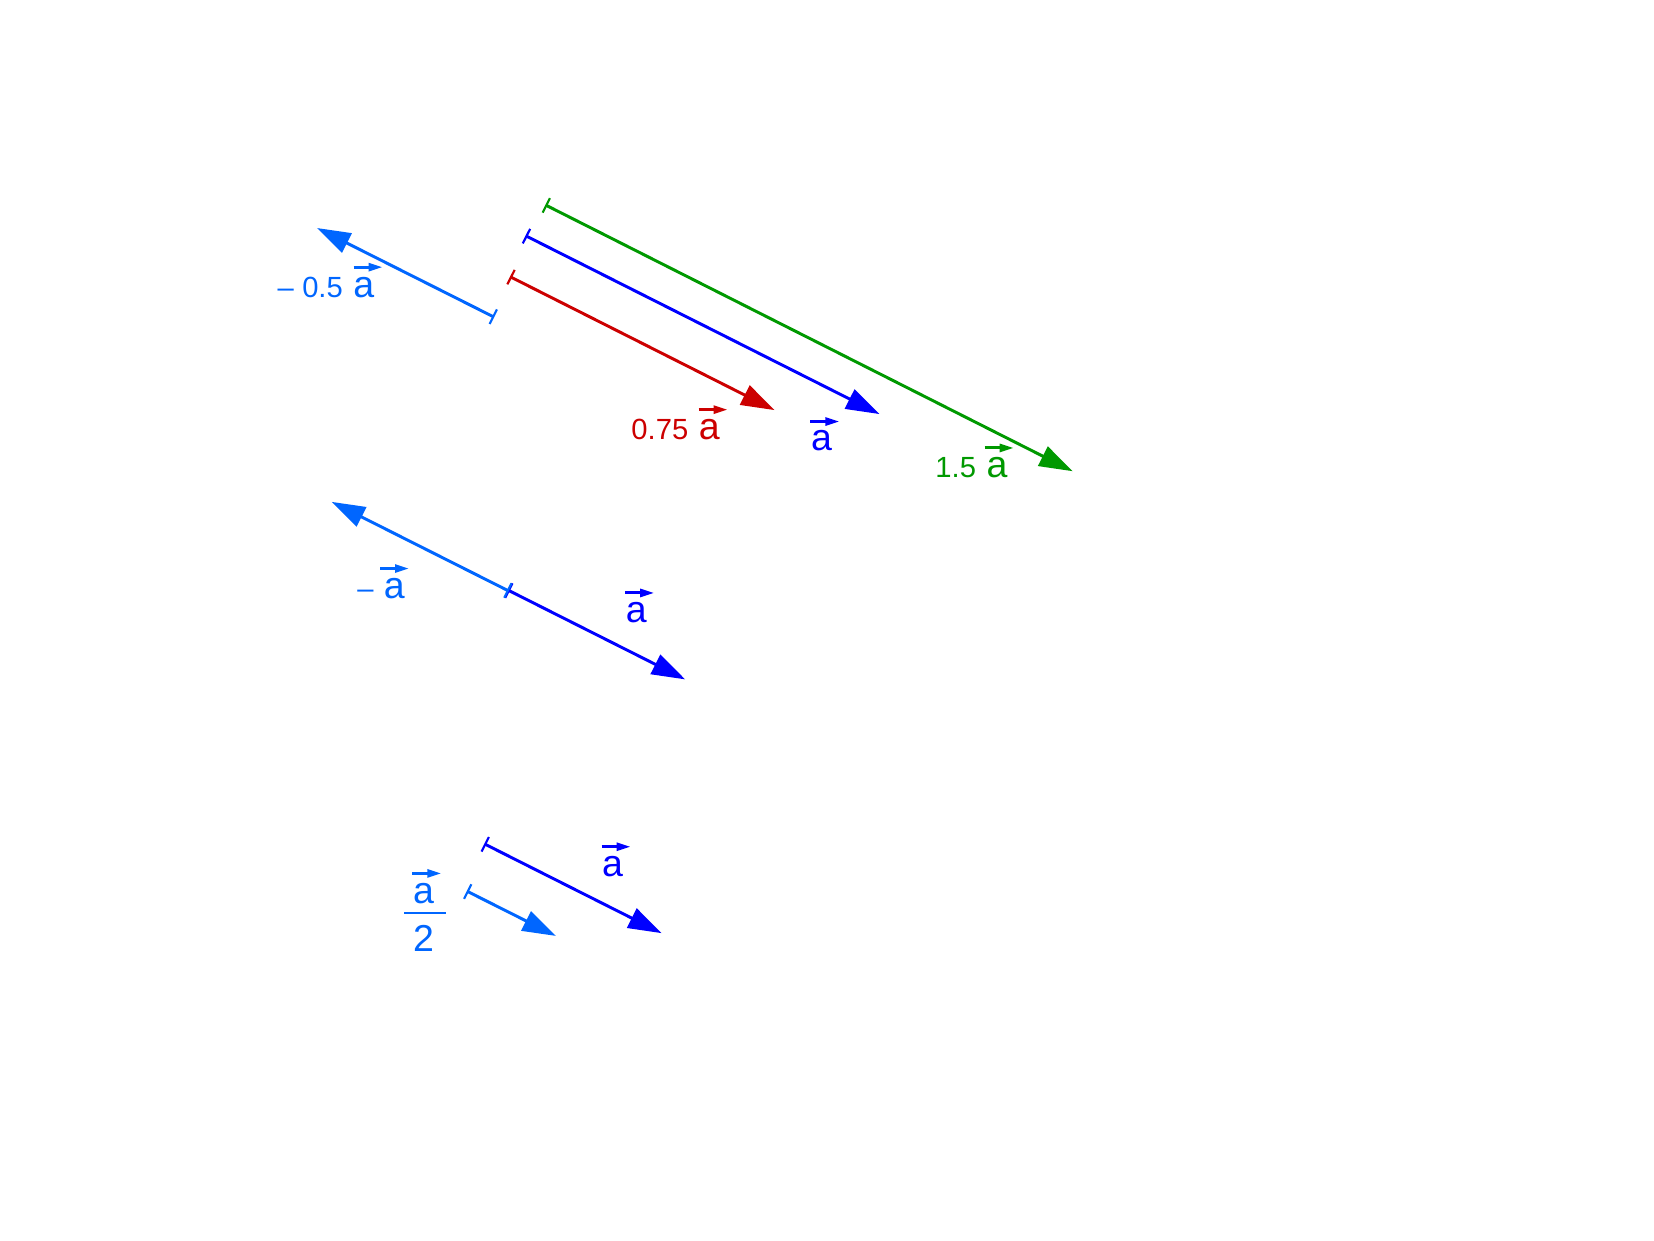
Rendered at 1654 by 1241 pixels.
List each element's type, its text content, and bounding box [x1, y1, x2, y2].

text_box 2 [398, 909, 449, 967]
text_box – 0.5 a [376, 255, 399, 267]
text_box a [398, 862, 446, 909]
text_box 1.5 a [920, 436, 1041, 493]
text_box a [611, 580, 662, 638]
text_box – 0.5 a [262, 255, 399, 313]
text_box a [587, 834, 638, 892]
text_box – a [342, 557, 426, 615]
text_box a [796, 409, 847, 467]
text_box 0.75 a [616, 397, 738, 455]
